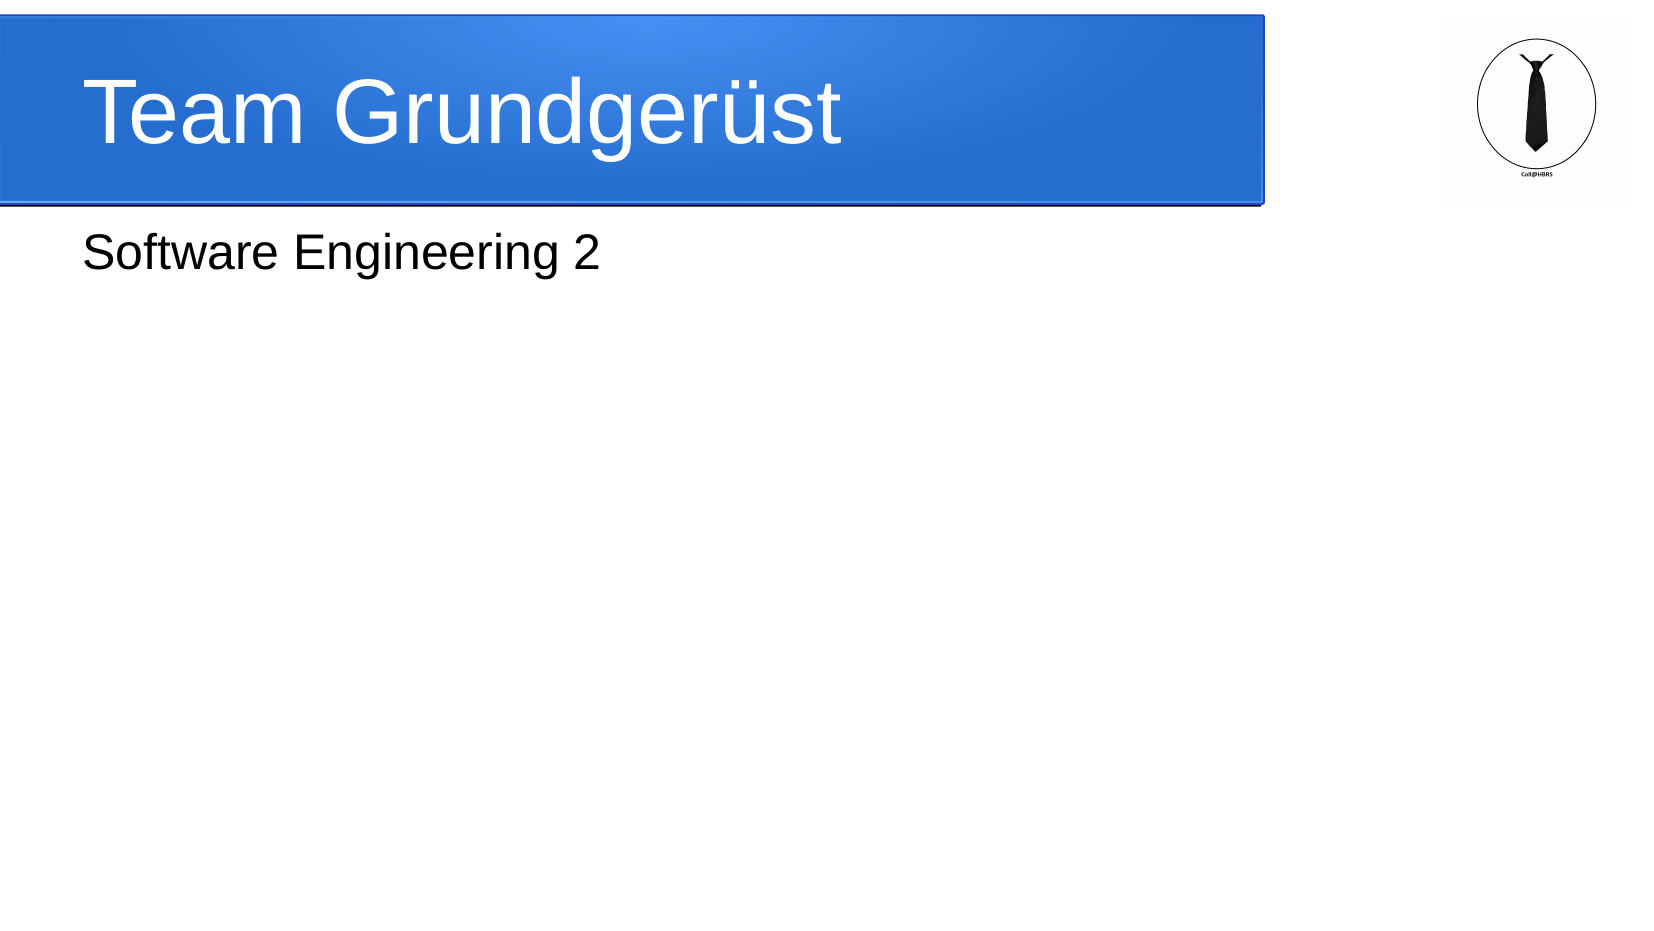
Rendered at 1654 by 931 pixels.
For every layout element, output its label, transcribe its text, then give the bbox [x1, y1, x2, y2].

list Software Engineering 2 [82, 224, 1571, 764]
title Team Grundgerüst [82, 35, 1235, 189]
picture [1439, 14, 1633, 207]
